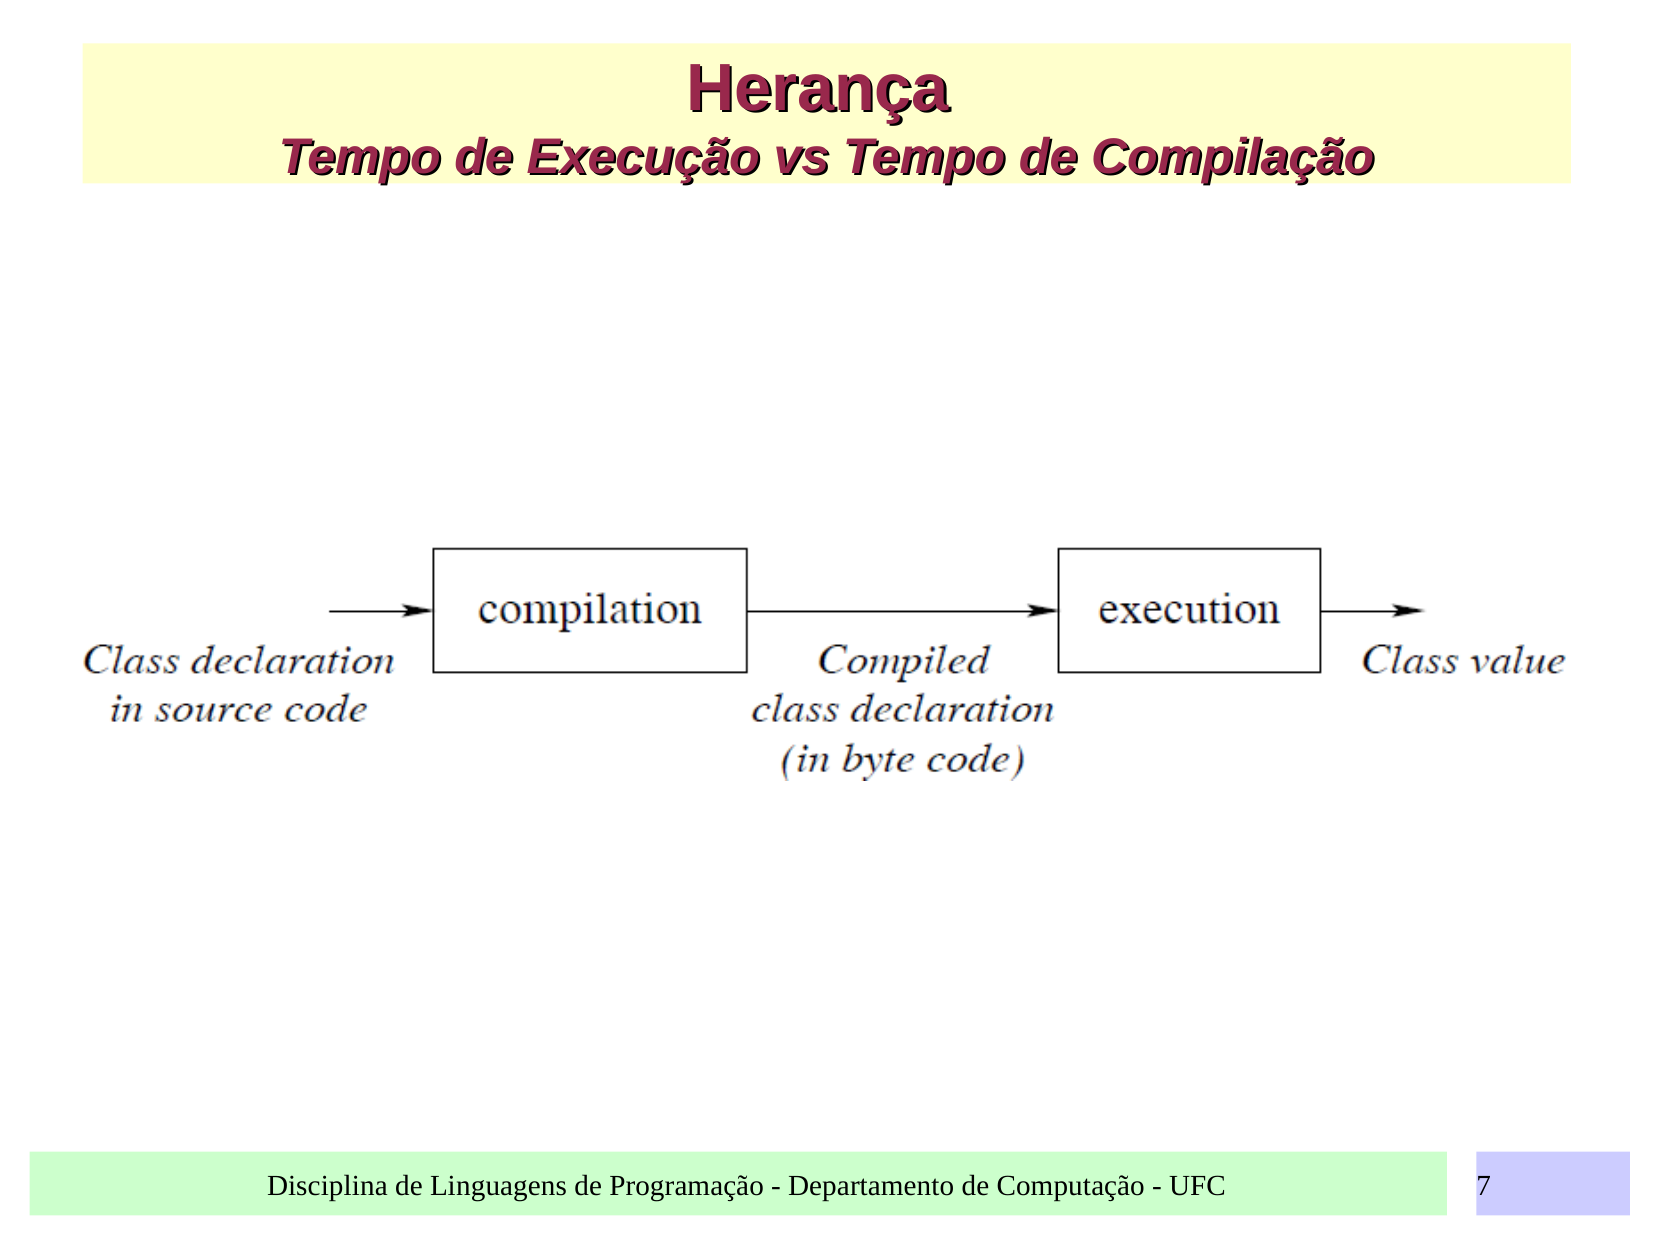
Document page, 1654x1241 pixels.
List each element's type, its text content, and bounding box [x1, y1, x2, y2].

text_box Disciplina de Linguagens de Programação - Departamento de Computação - UFC [29, 1151, 1447, 1216]
text_box <número> [1476, 1151, 1630, 1216]
title Herança Tempo de Execução vs Tempo de Compilação [82, 43, 1571, 184]
picture [82, 534, 1571, 781]
